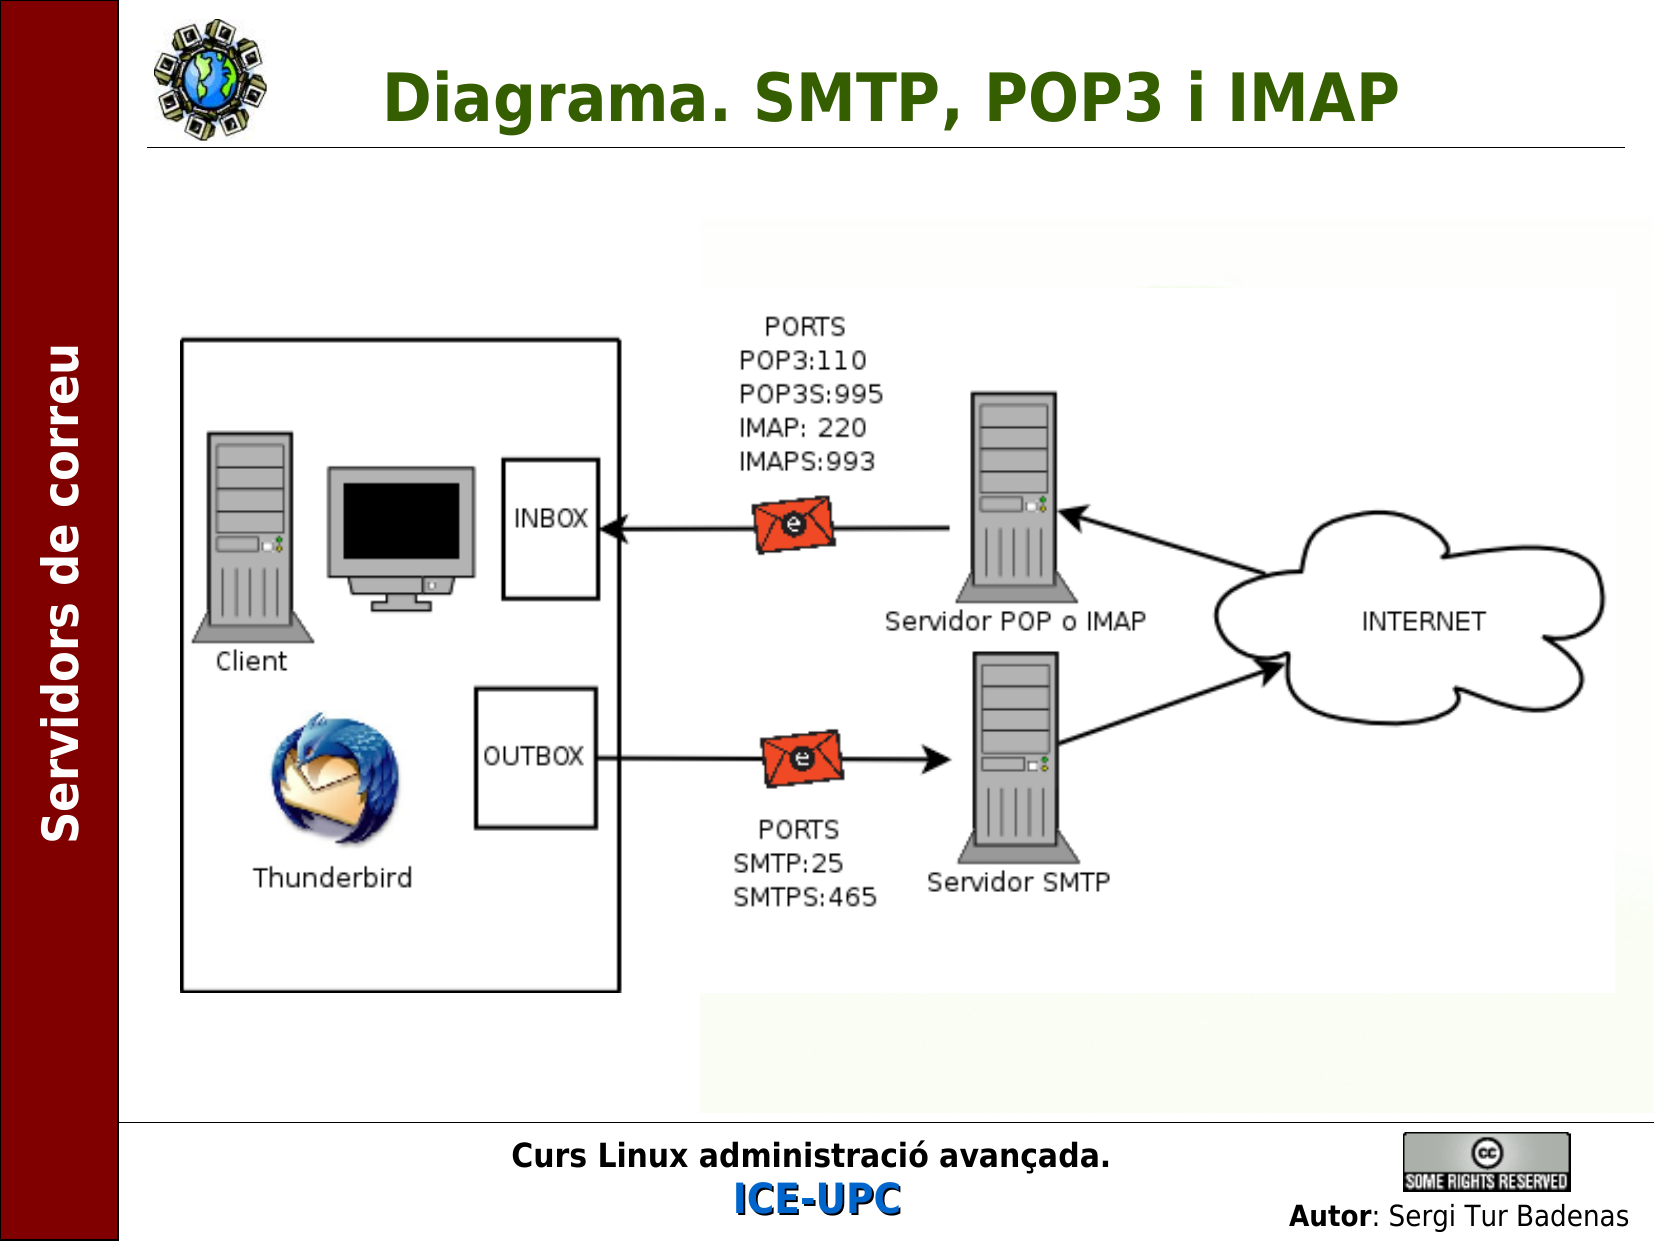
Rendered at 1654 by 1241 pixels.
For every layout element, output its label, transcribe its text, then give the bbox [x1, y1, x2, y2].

title Diagrama. SMTP, POP3 i IMAP [147, 56, 1636, 141]
picture [154, 19, 268, 56]
picture [1403, 1132, 1571, 1192]
picture [180, 217, 1654, 1113]
